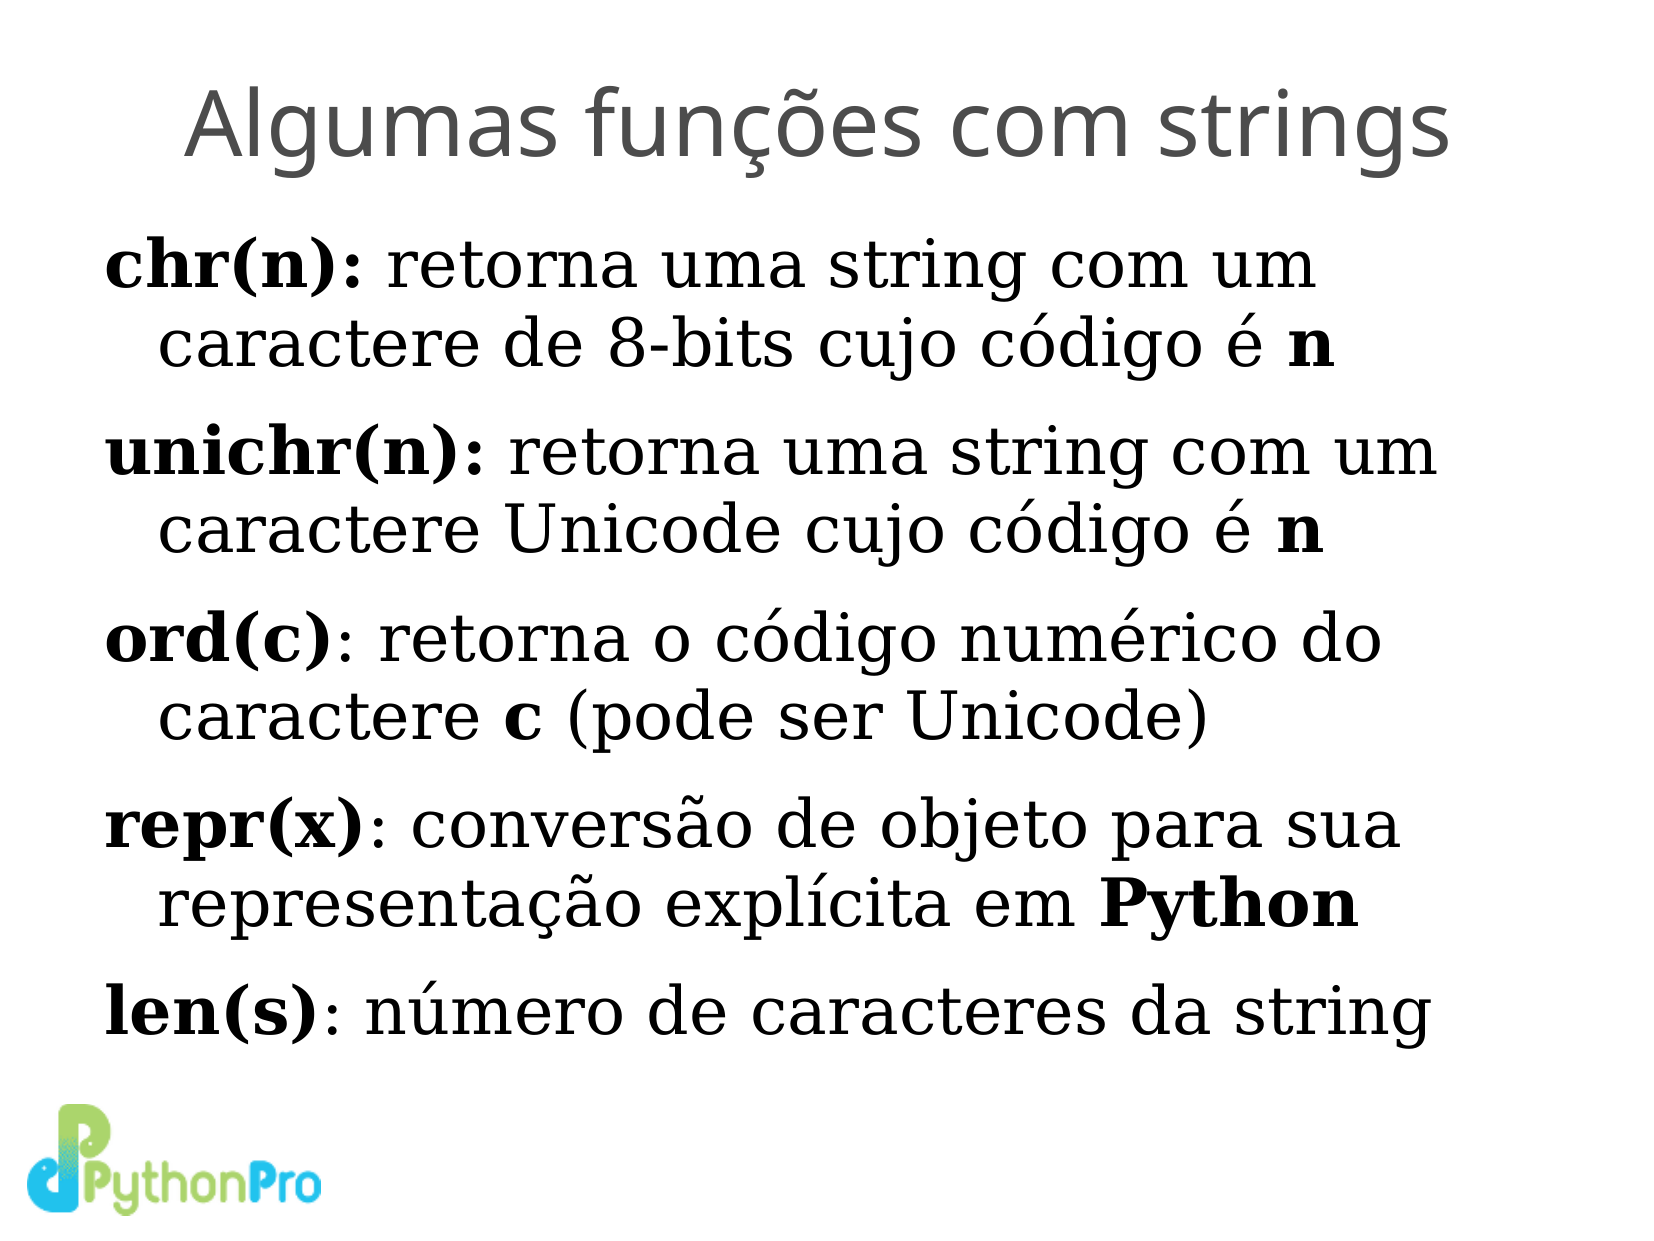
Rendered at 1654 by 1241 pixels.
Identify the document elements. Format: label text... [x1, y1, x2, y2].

picture [27, 1104, 321, 1216]
list chr(n): retorna uma string com um caractere de 8-bits cujo código é n unichr(n): retorna uma string com um caractere Unicode cujo código é n ord(c): retorna o código numérico do caractere c (pode ser Unicode) repr(x): conversão de objeto para sua representação explícita em Python len(s): número de caracteres da string [86, 225, 1576, 1088]
title Algumas funções com strings [75, 17, 1564, 226]
